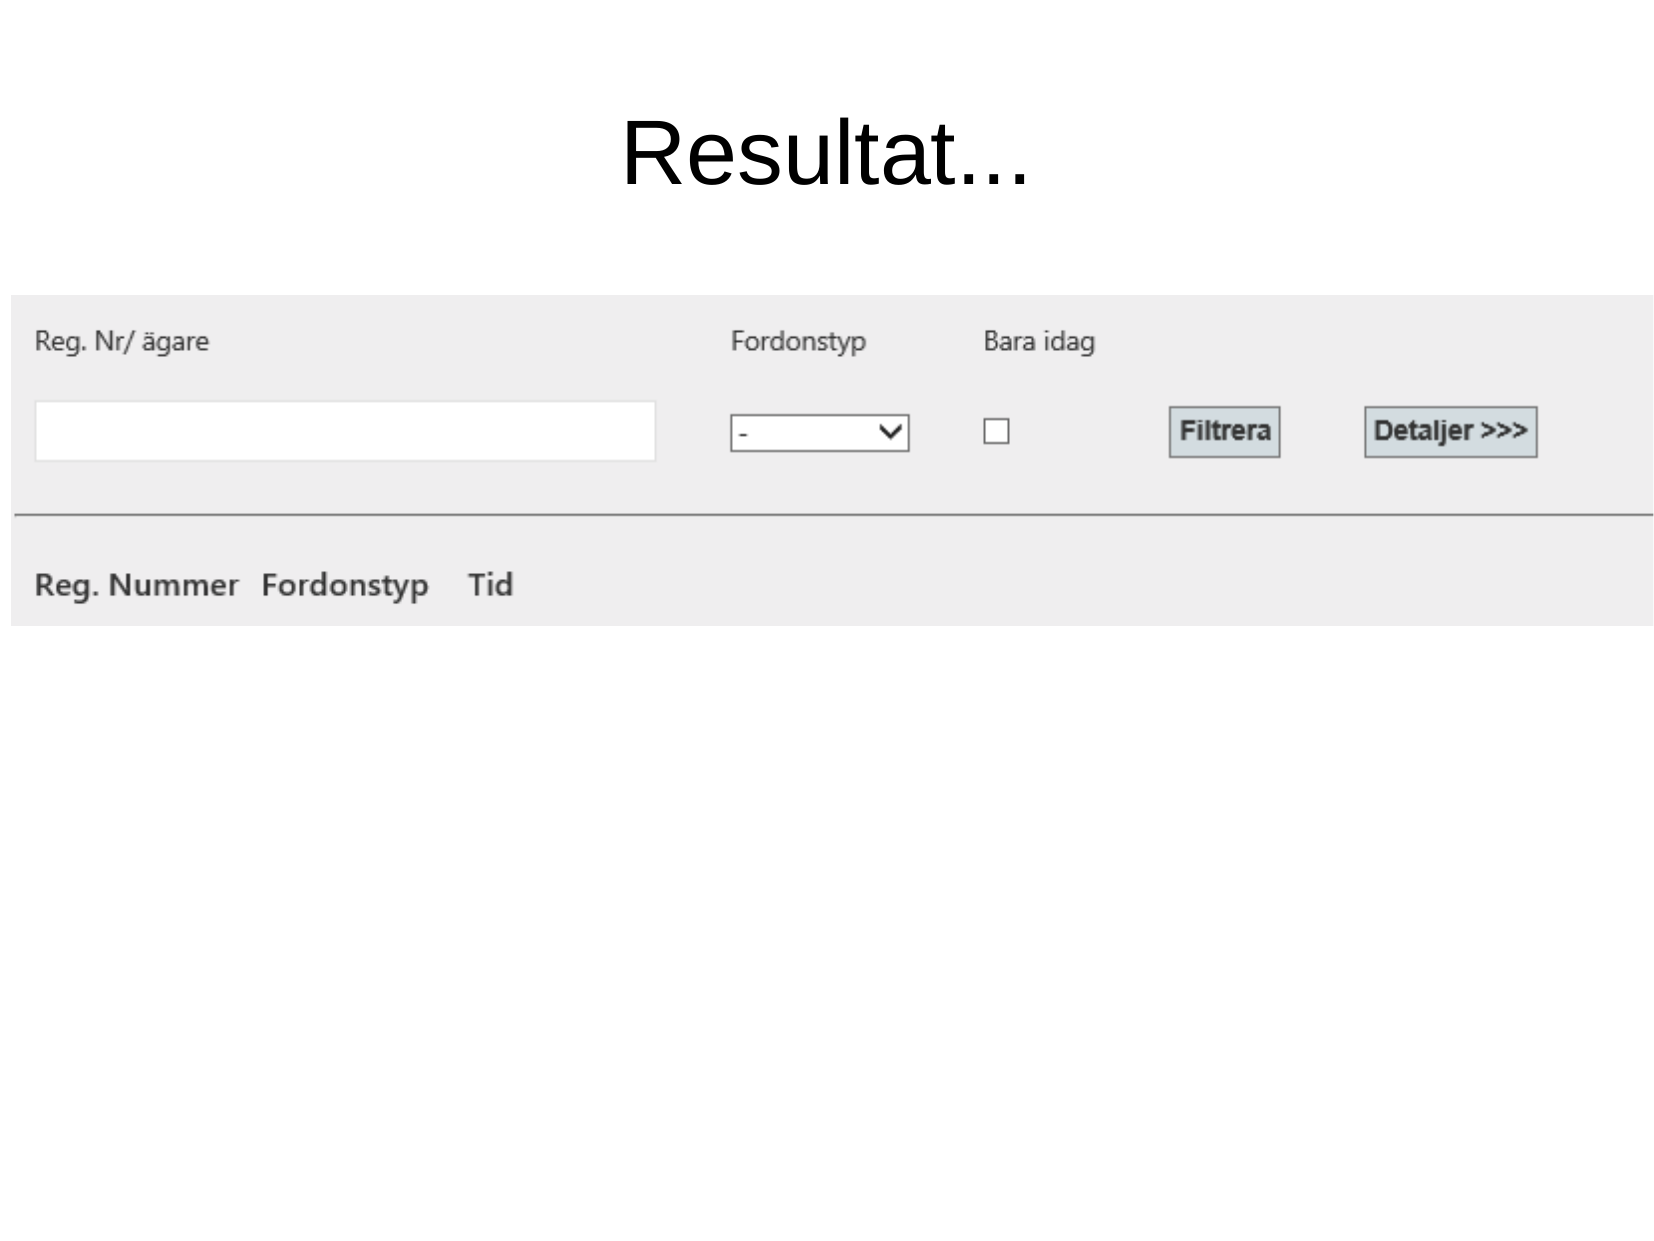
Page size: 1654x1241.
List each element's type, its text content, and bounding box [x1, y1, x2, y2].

title Resultat... [82, 49, 1571, 257]
picture [11, 295, 1654, 626]
